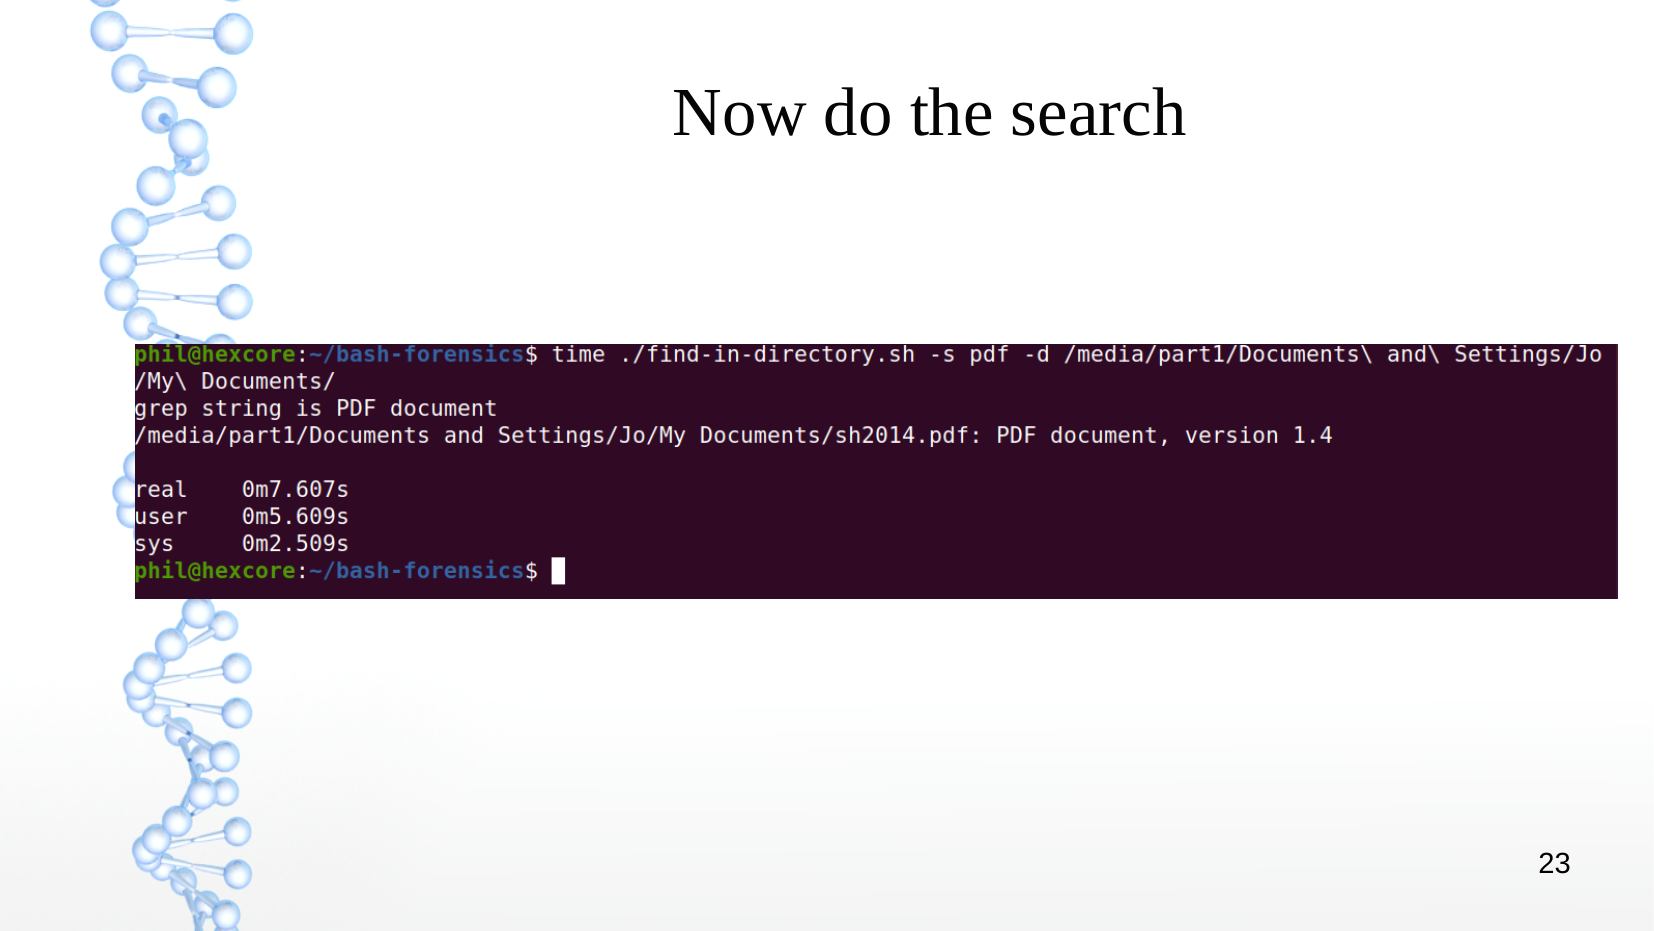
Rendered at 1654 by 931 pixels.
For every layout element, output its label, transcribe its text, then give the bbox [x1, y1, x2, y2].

title Now do the search [265, 35, 1595, 189]
picture [0, 0, 1654, 931]
